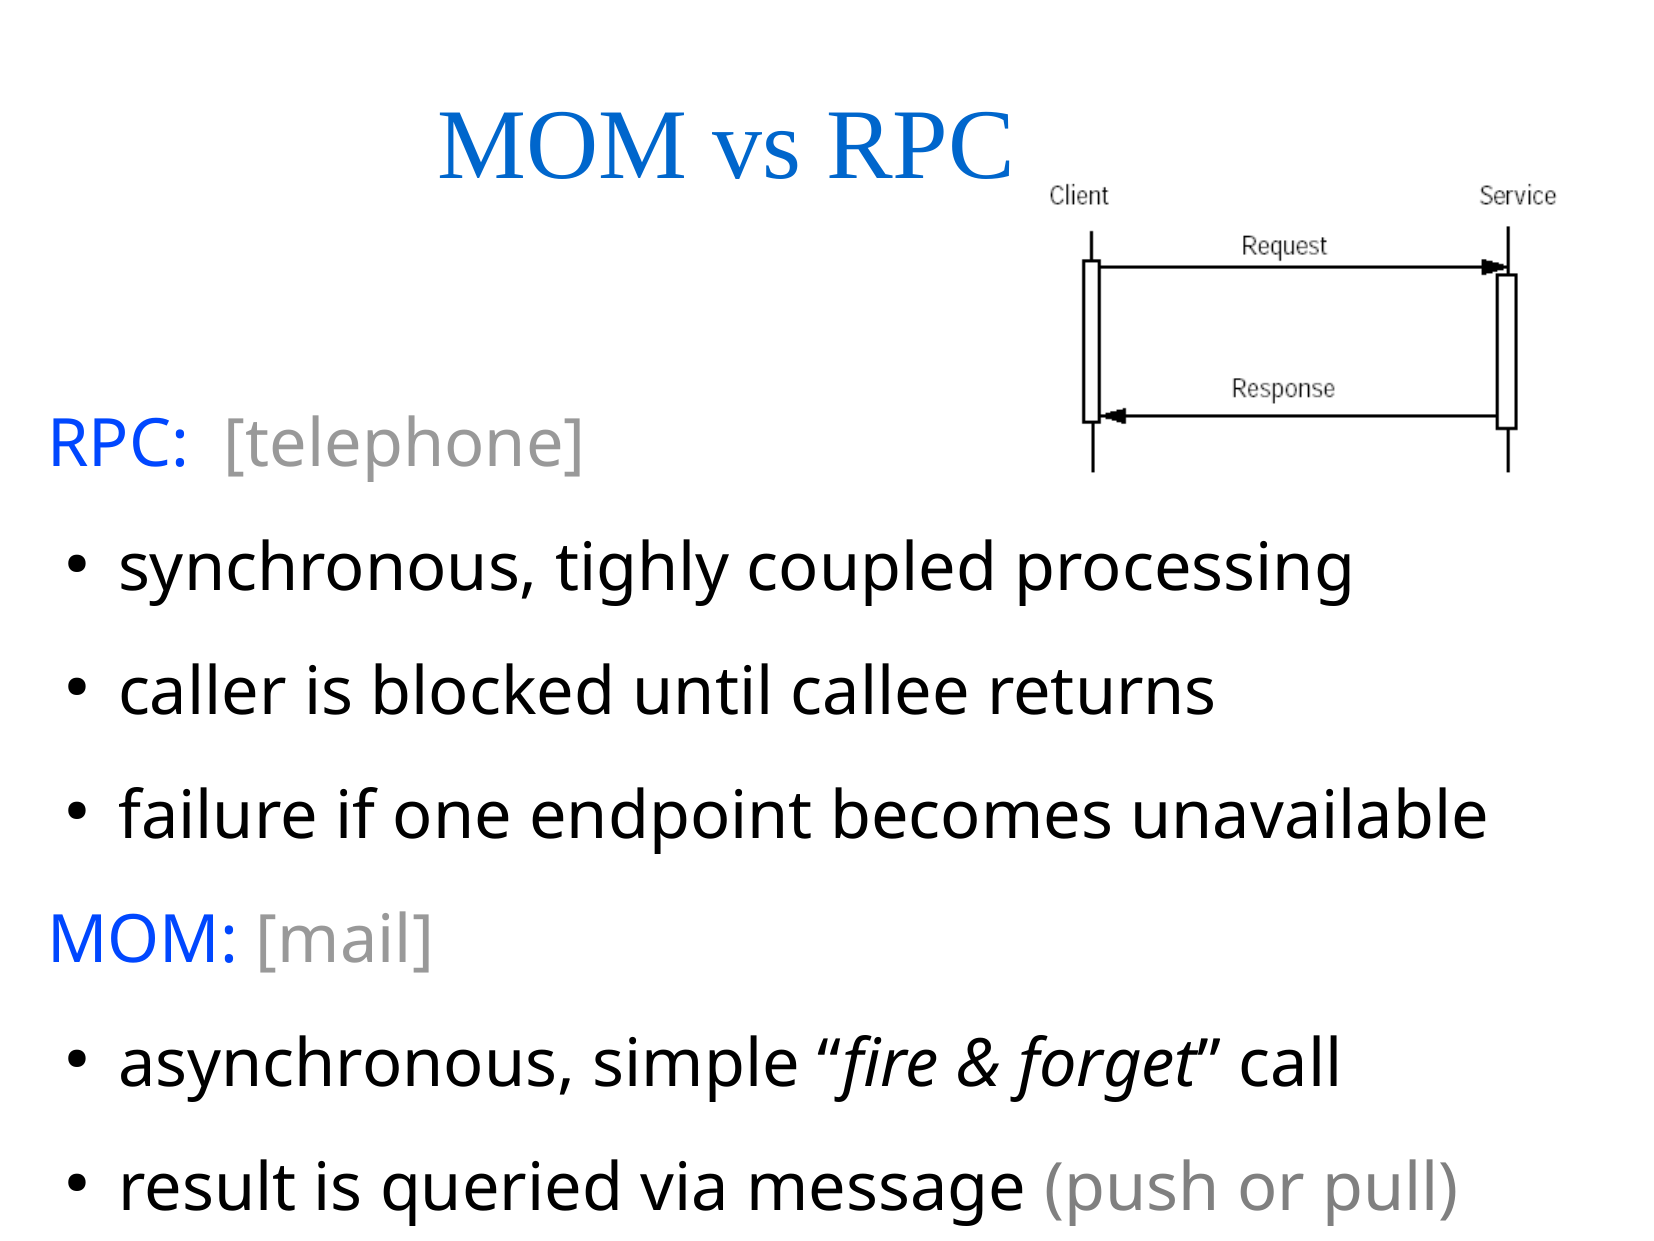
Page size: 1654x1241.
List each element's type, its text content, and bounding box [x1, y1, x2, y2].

list RPC: [telephone] synchronous, tighly coupled processing caller is blocked until callee returns failure if one endpoint becomes unavailable MOM: [mail] asynchronous, simple “fire & forget” call result is queried via message (push or pull) [47, 395, 1619, 1211]
title MOM vs RPC [230, 40, 1223, 249]
picture [1015, 153, 1590, 395]
